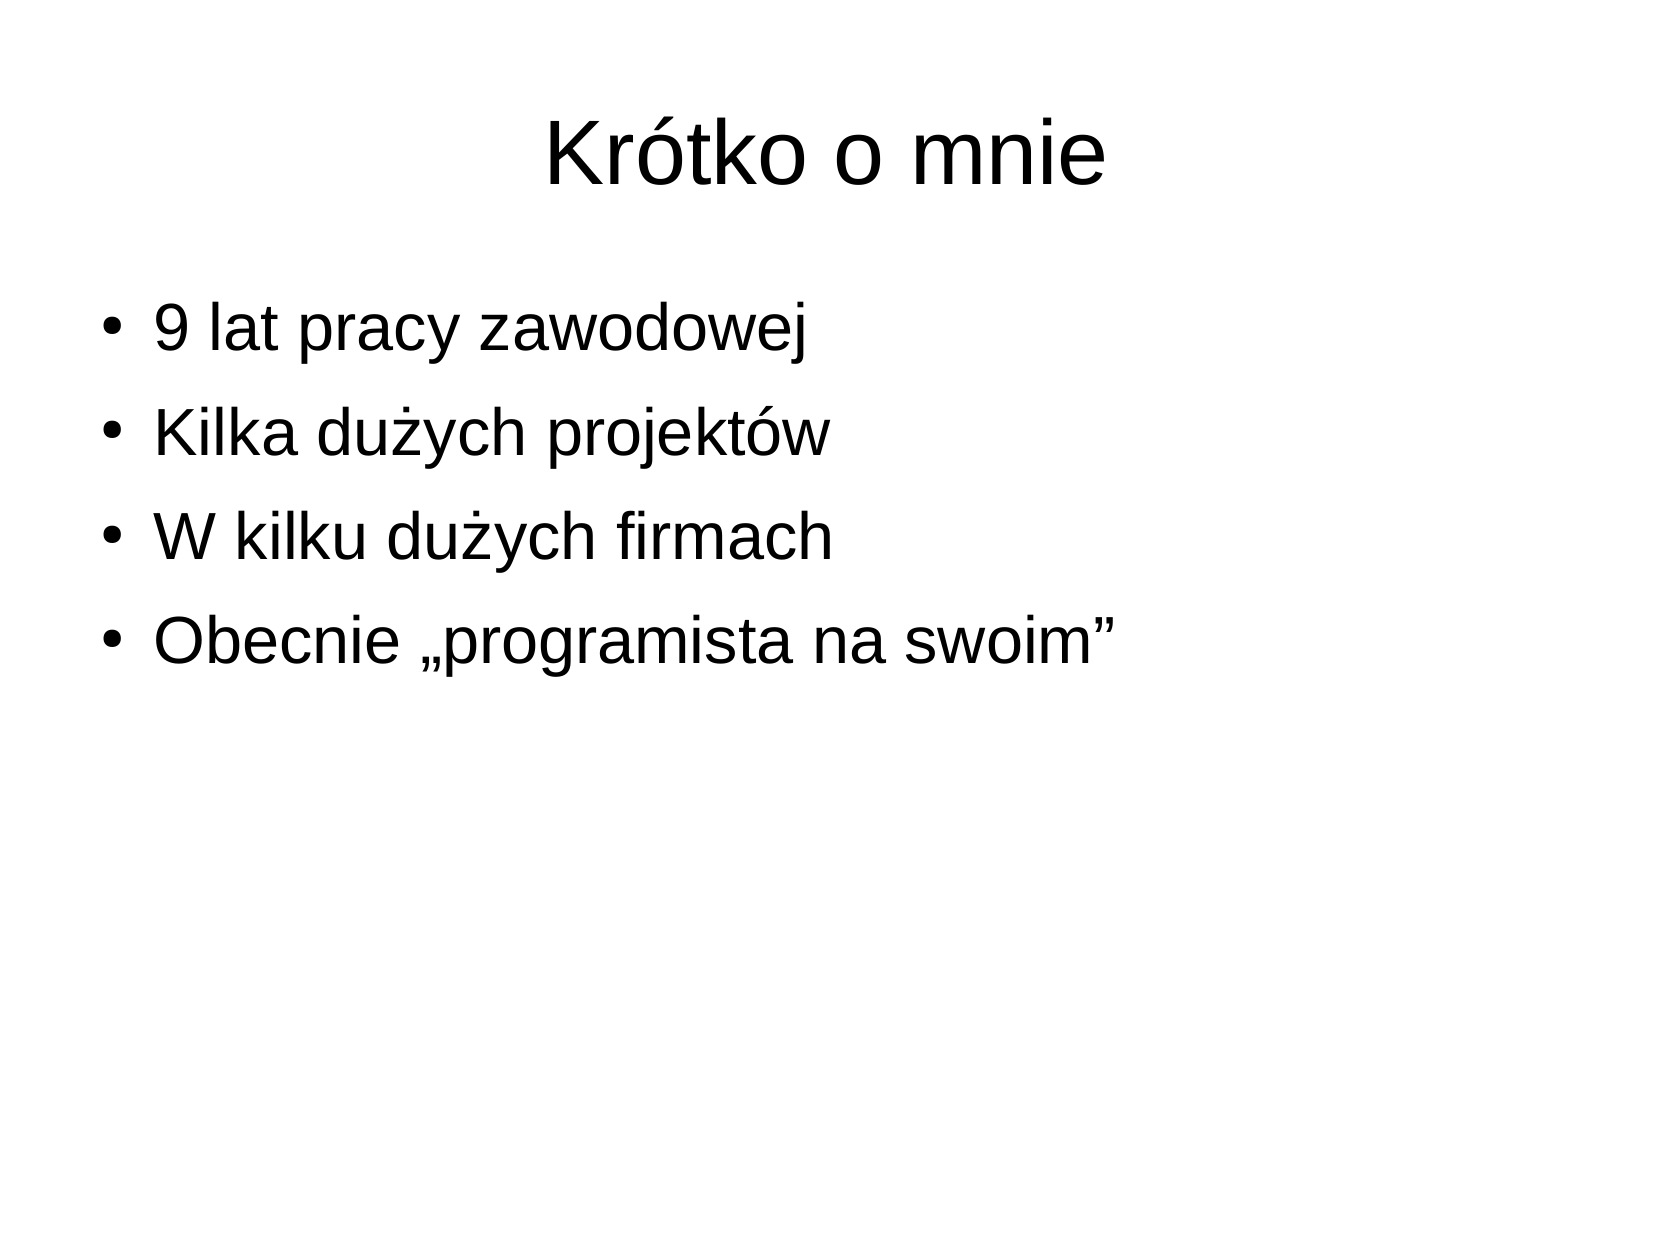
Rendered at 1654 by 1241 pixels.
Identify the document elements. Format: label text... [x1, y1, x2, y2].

list 9 lat pracy zawodowej Kilka dużych projektów W kilku dużych firmach Obecnie „programista na swoim” [82, 290, 1538, 1010]
title Krótko o mnie [82, 49, 1571, 257]
